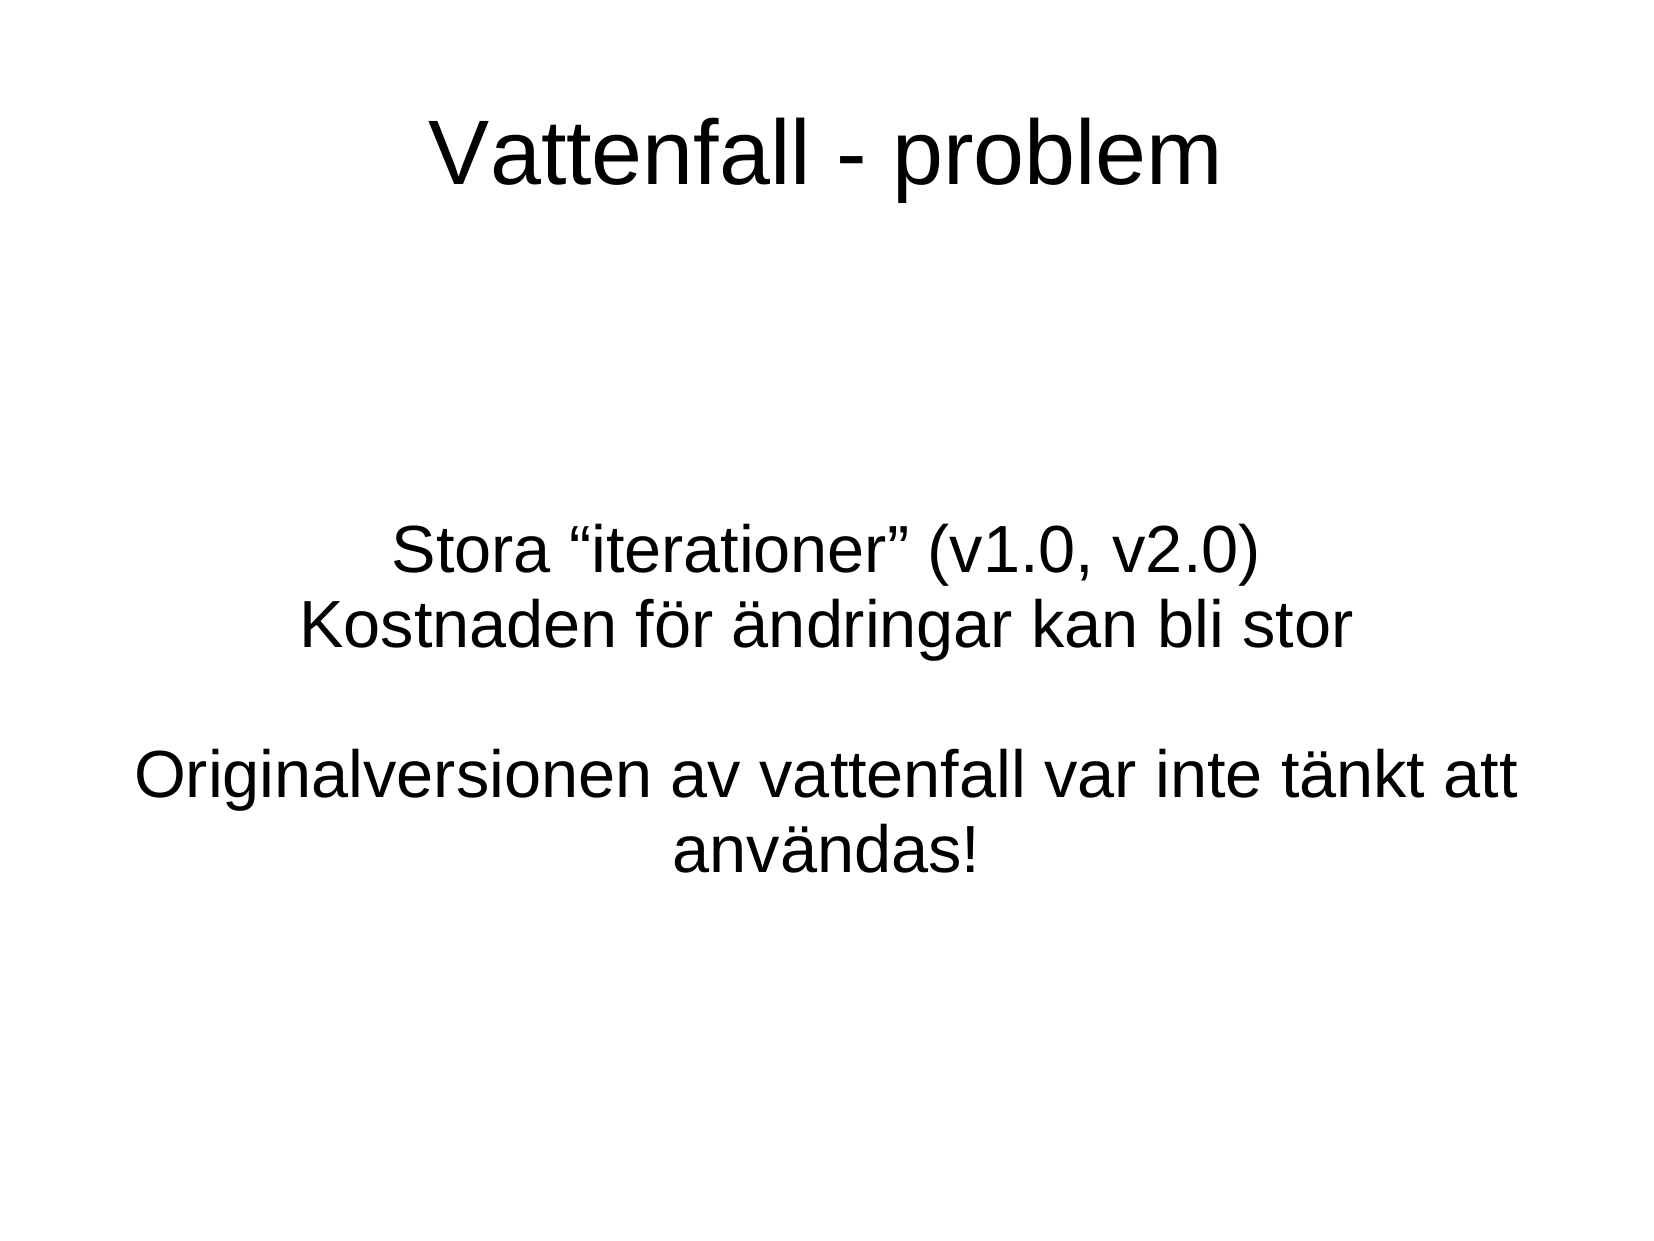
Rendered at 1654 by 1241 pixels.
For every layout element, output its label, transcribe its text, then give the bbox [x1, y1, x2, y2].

title Vattenfall - problem [82, 49, 1571, 257]
subtitle Stora “iterationer” (v1.0, v2.0) Kostnaden för ändringar kan bli stor Originalversionen av vattenfall var inte tänkt att användas! [82, 290, 1571, 1109]
